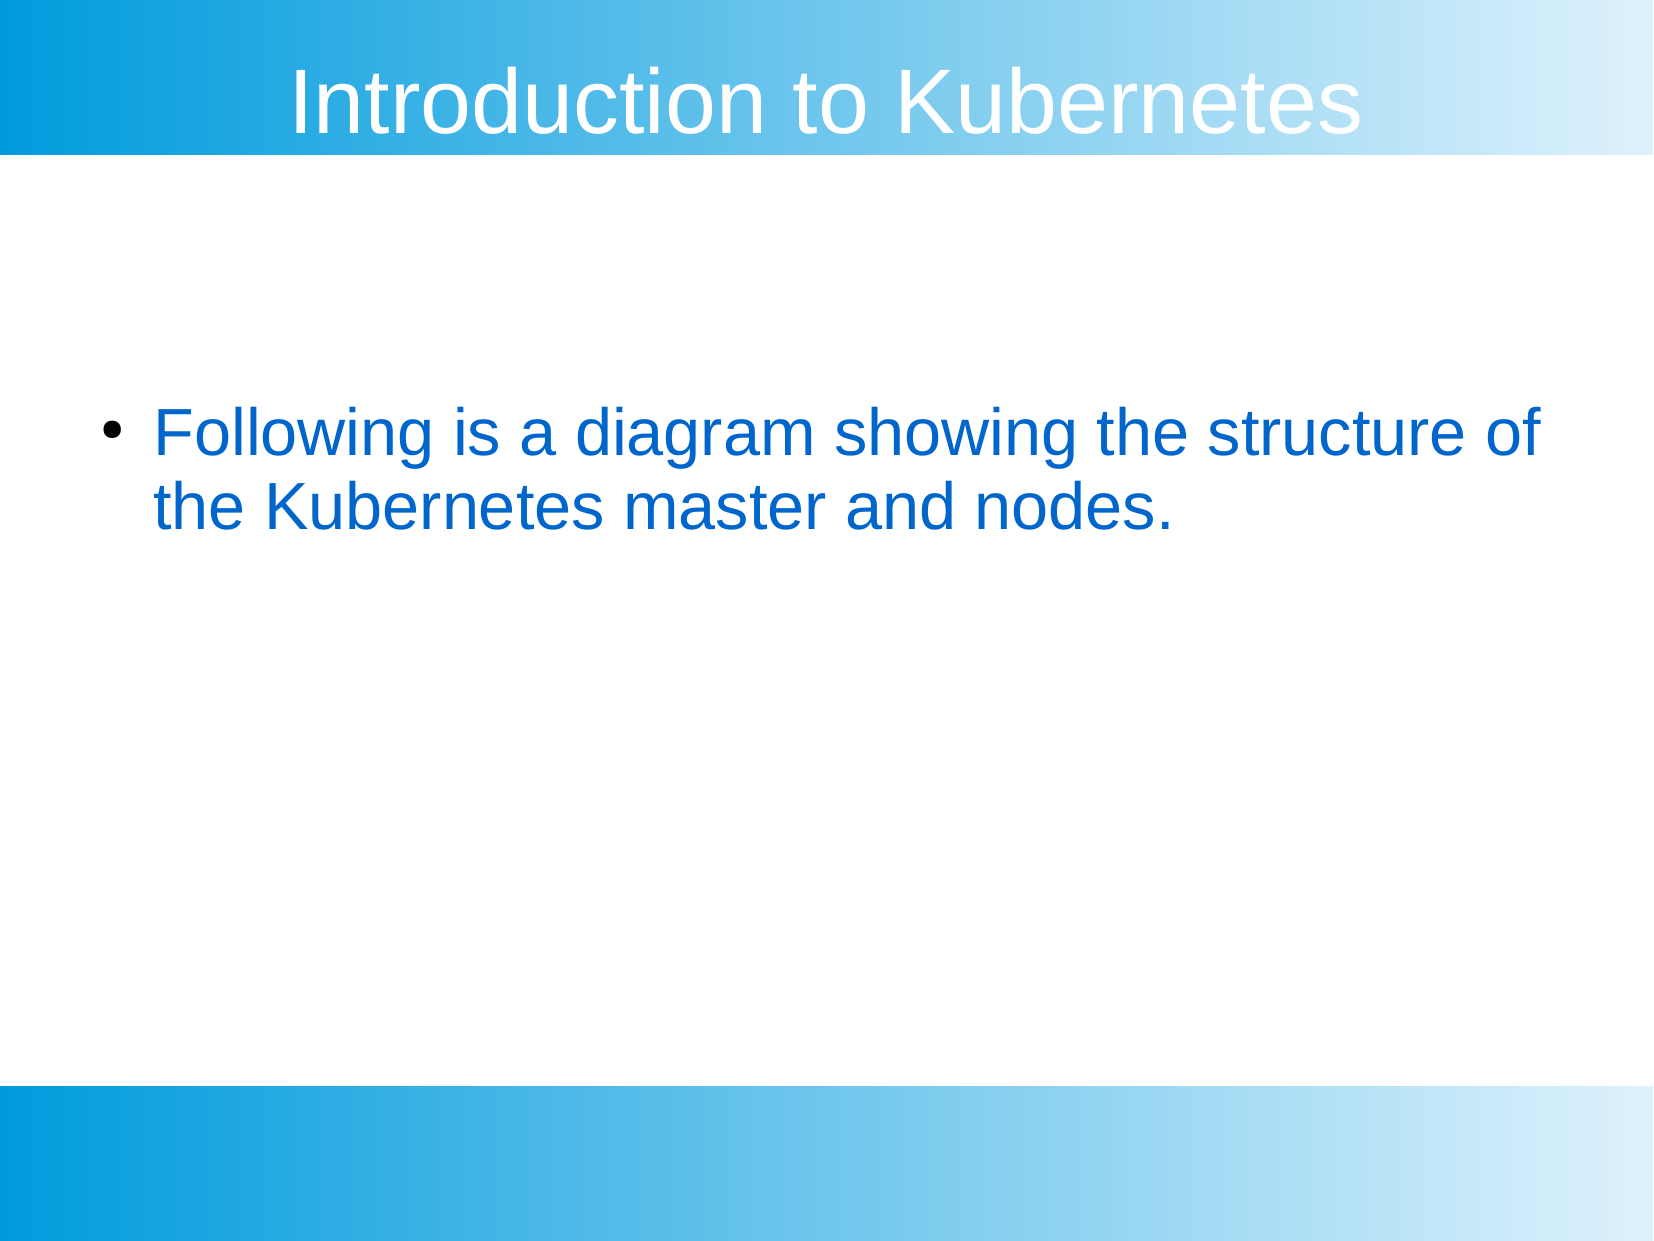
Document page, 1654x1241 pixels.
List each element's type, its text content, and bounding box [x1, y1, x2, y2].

title Introduction to Kubernetes [82, 49, 1571, 155]
list Following is a diagram showing the structure of the Kubernetes master and nodes. [82, 290, 1571, 756]
